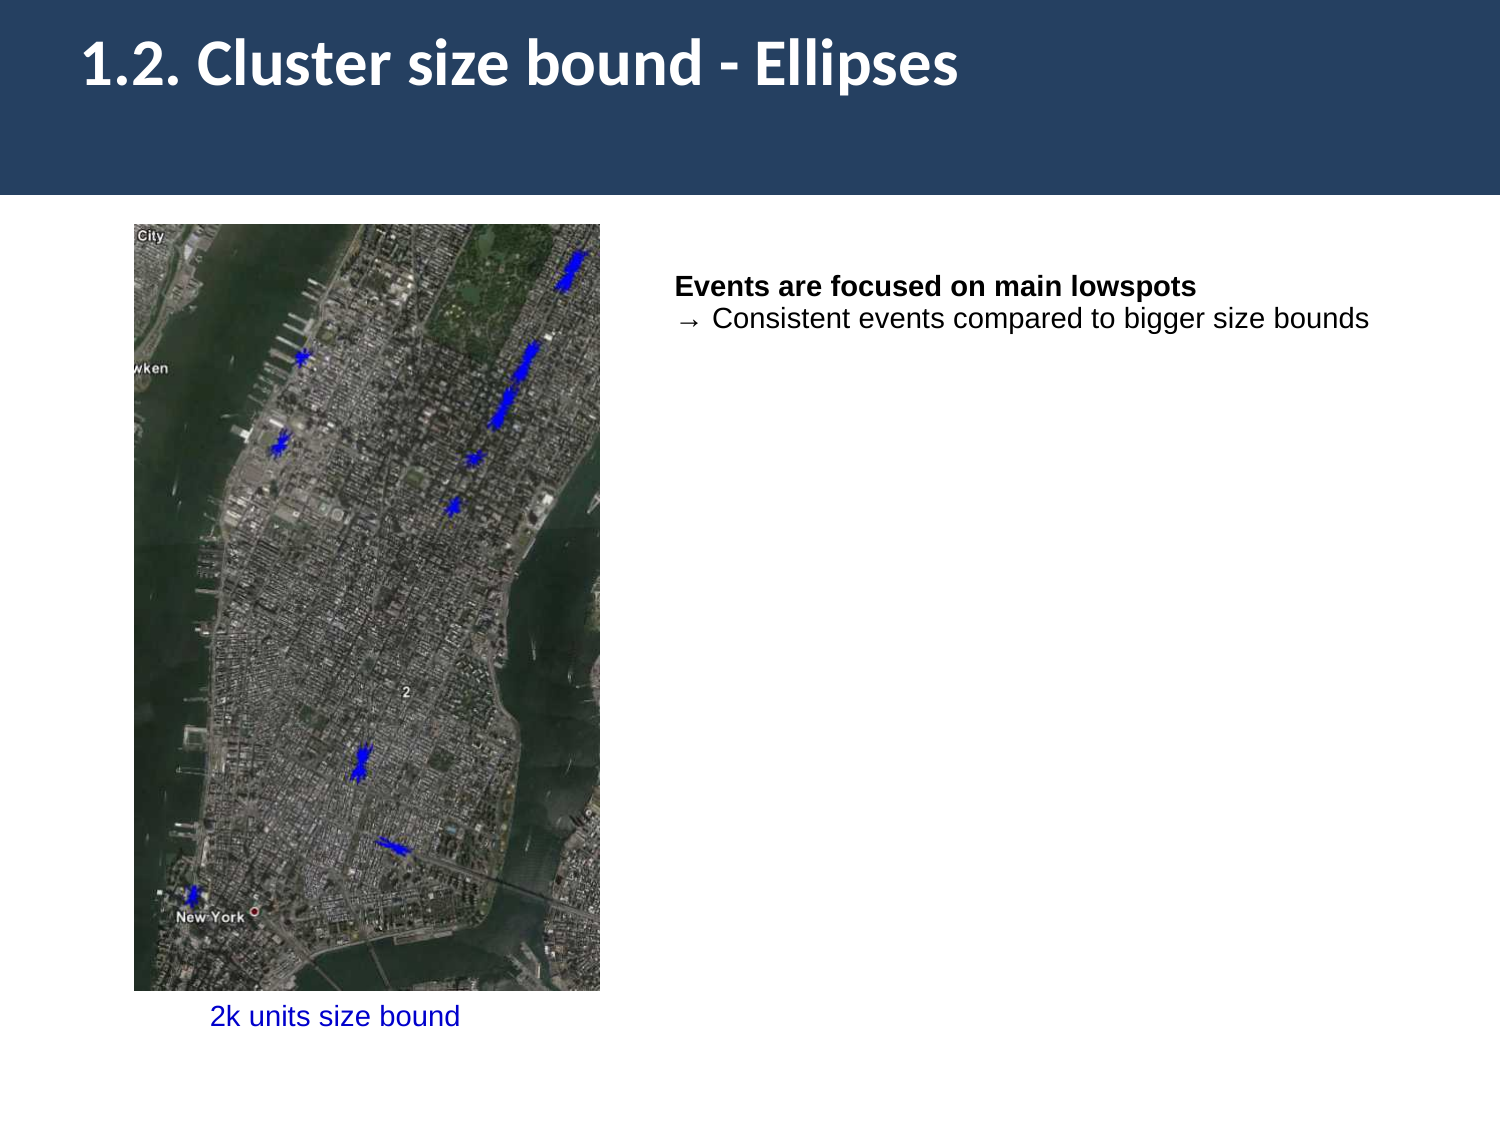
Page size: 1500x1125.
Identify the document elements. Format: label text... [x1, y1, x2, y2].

text_box [0, 0, 1500, 195]
text_box 2k units size bound [195, 991, 496, 1047]
text_box 1.2. Cluster size bound - Ellipses [64, 11, 1500, 107]
text_box Events are focused on main lowspots → Consistent events compared to bigger size bounds [659, 261, 1440, 616]
picture [134, 224, 600, 991]
